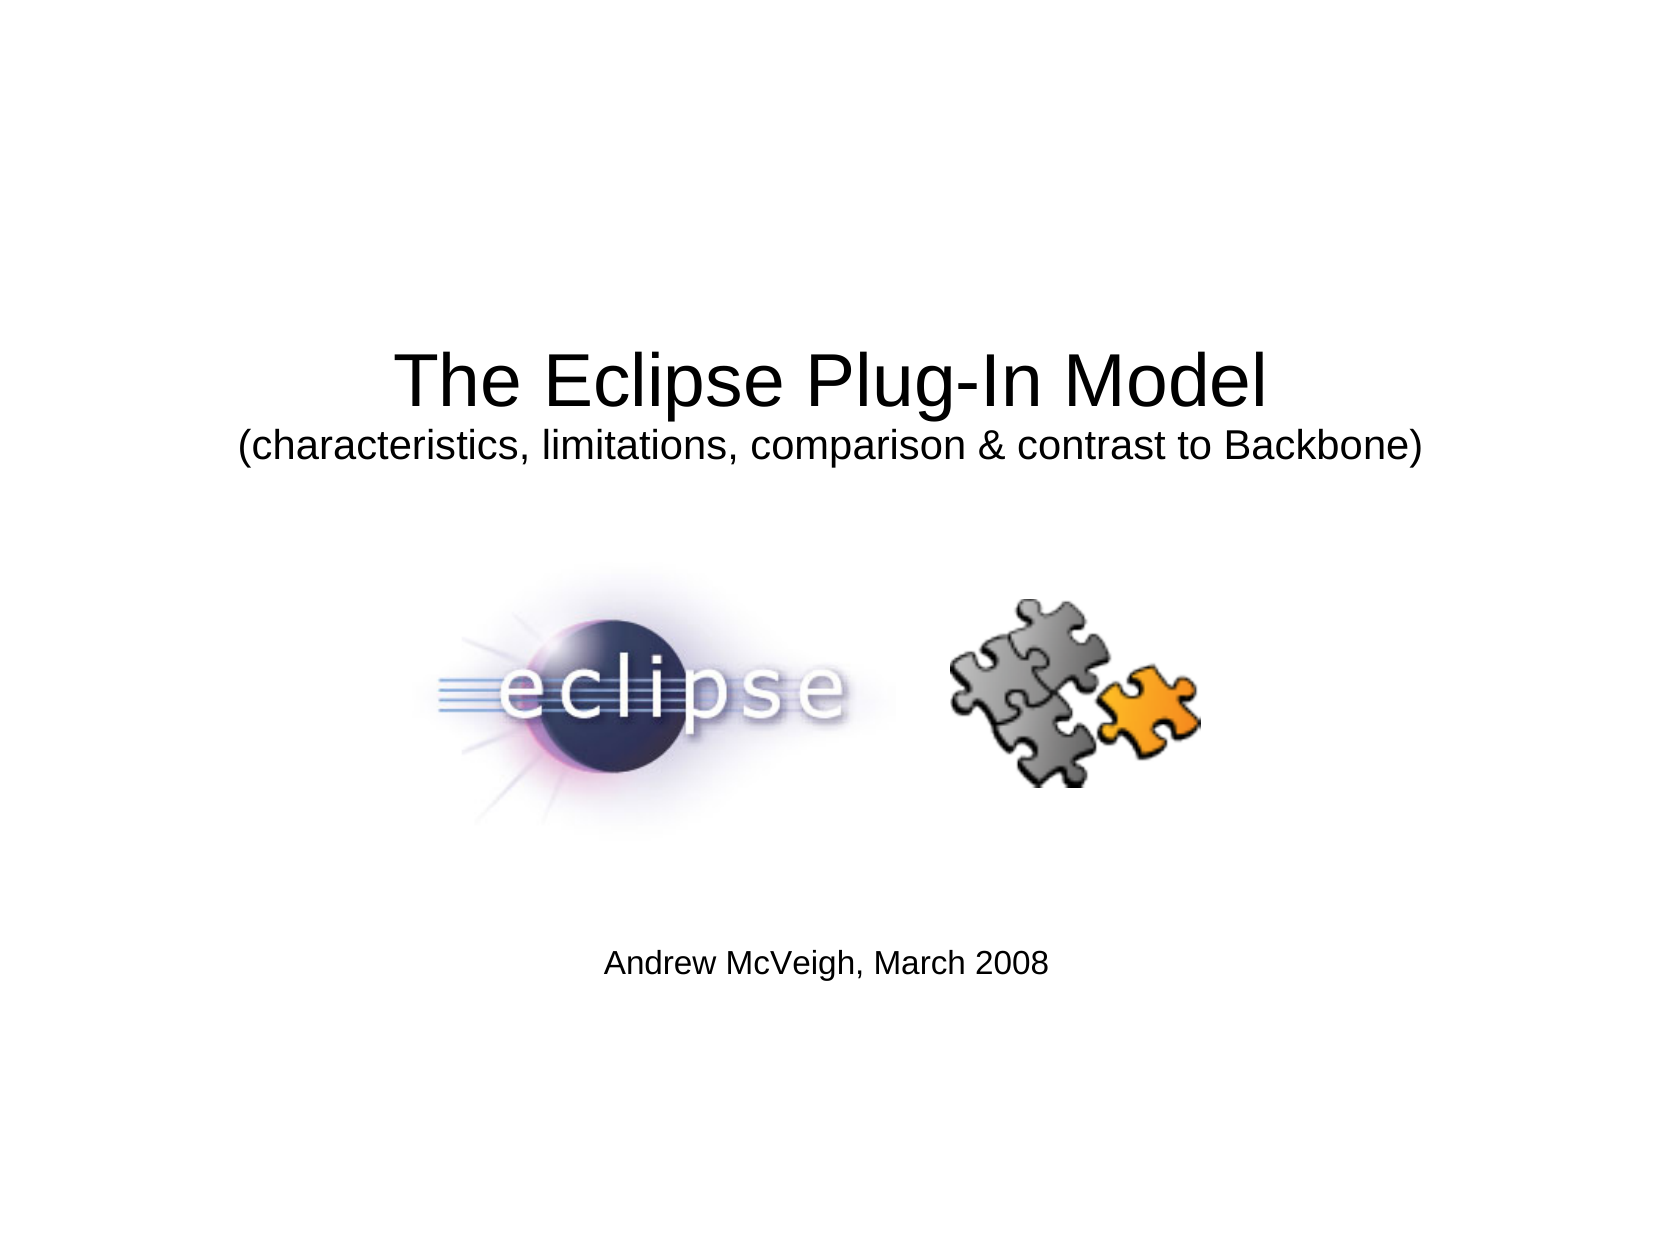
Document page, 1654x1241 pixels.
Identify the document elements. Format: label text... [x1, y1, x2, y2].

picture [950, 599, 1201, 788]
subtitle Andrew McVeigh, March 2008 [82, 825, 1571, 1102]
title The Eclipse Plug-In Model (characteristics, limitations, comparison & contrast to Backbone) [86, 206, 1576, 601]
picture [412, 562, 896, 844]
